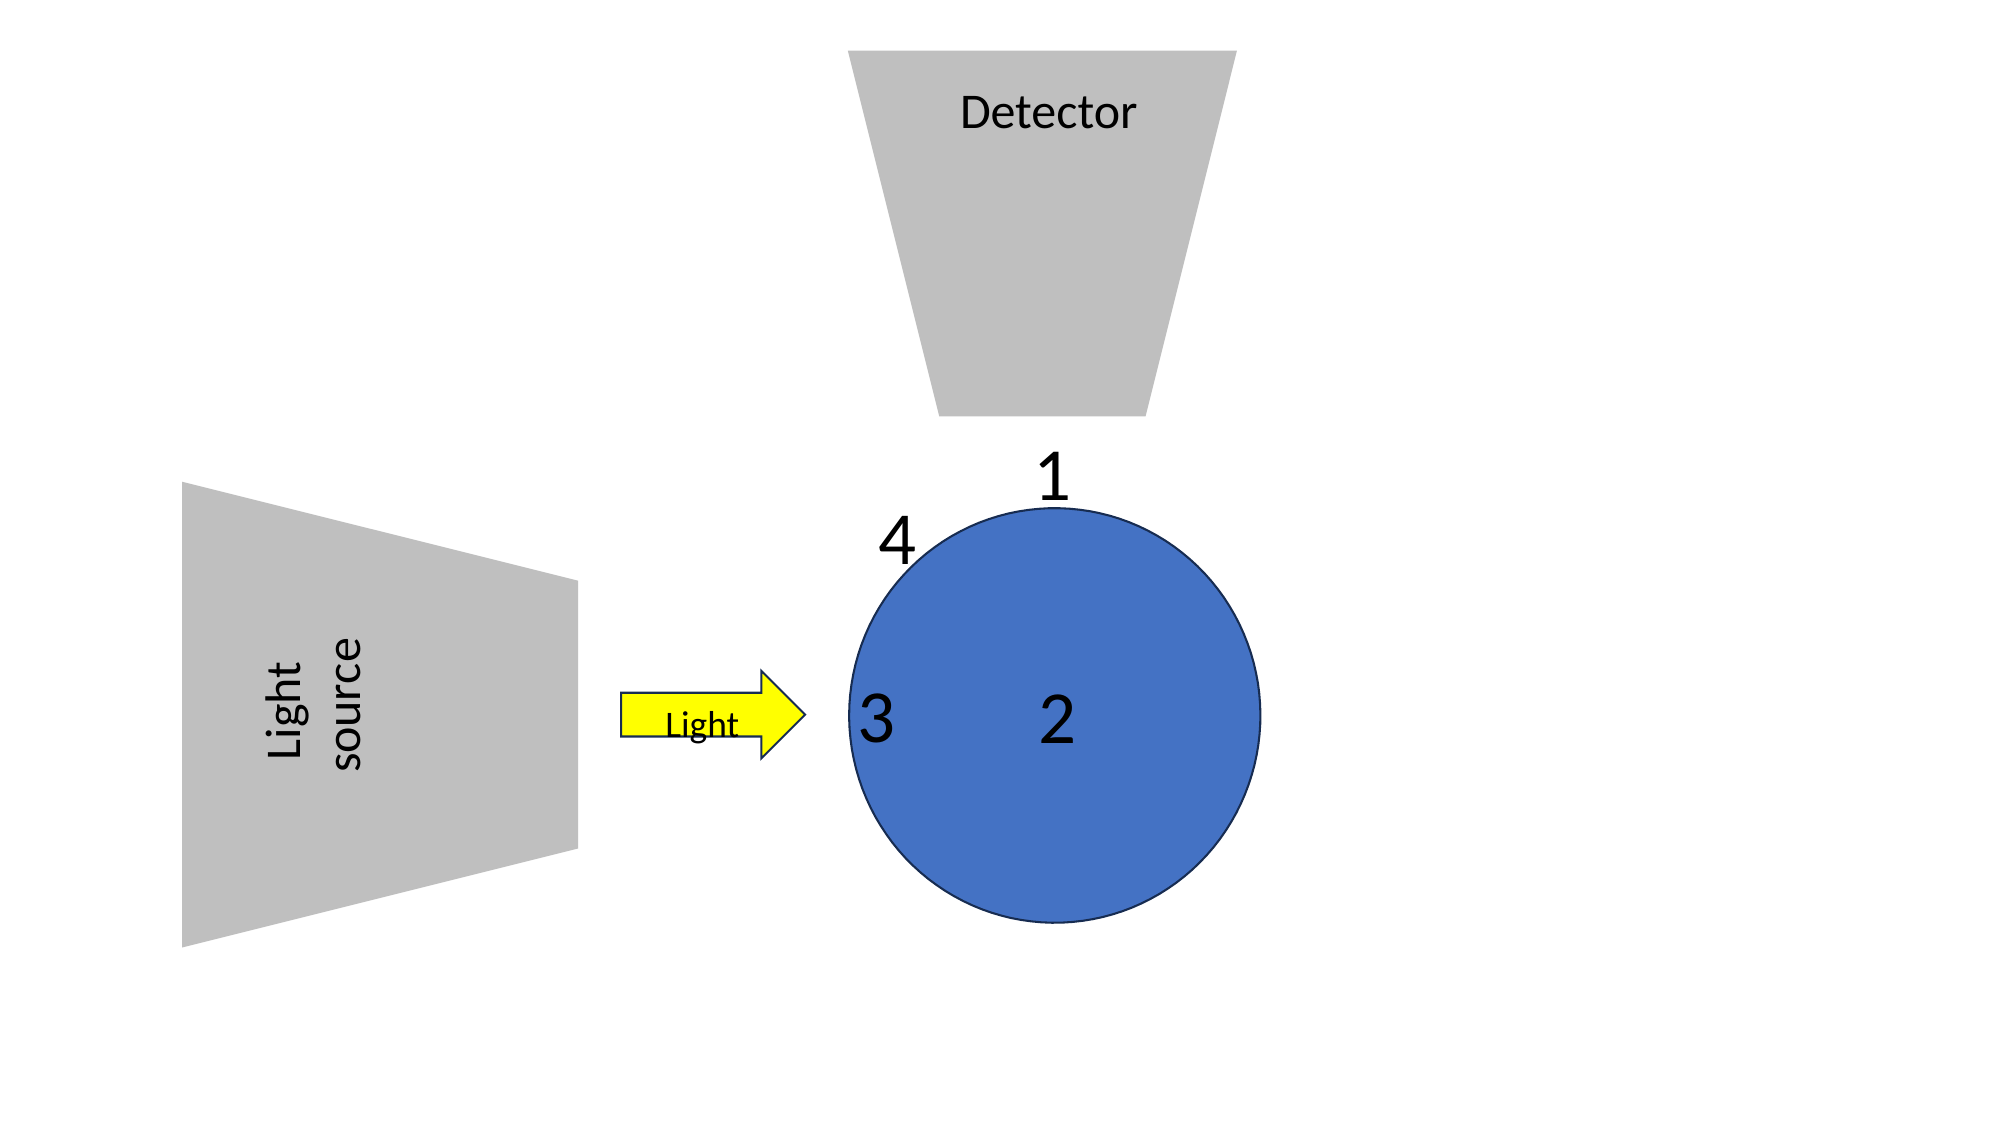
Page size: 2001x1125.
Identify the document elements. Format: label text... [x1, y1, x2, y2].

text_box Light [713, 721, 721, 737]
text_box 4 [863, 482, 976, 589]
text_box [855, 511, 1261, 923]
text_box Light source [242, 523, 379, 888]
text_box 1 [1018, 417, 1131, 524]
text_box Light [621, 670, 806, 759]
text_box [183, 483, 578, 947]
text_box 2 [1023, 661, 1136, 768]
text_box Detector [945, 71, 1309, 147]
text_box 3 [842, 660, 954, 767]
text_box [849, 51, 1236, 416]
